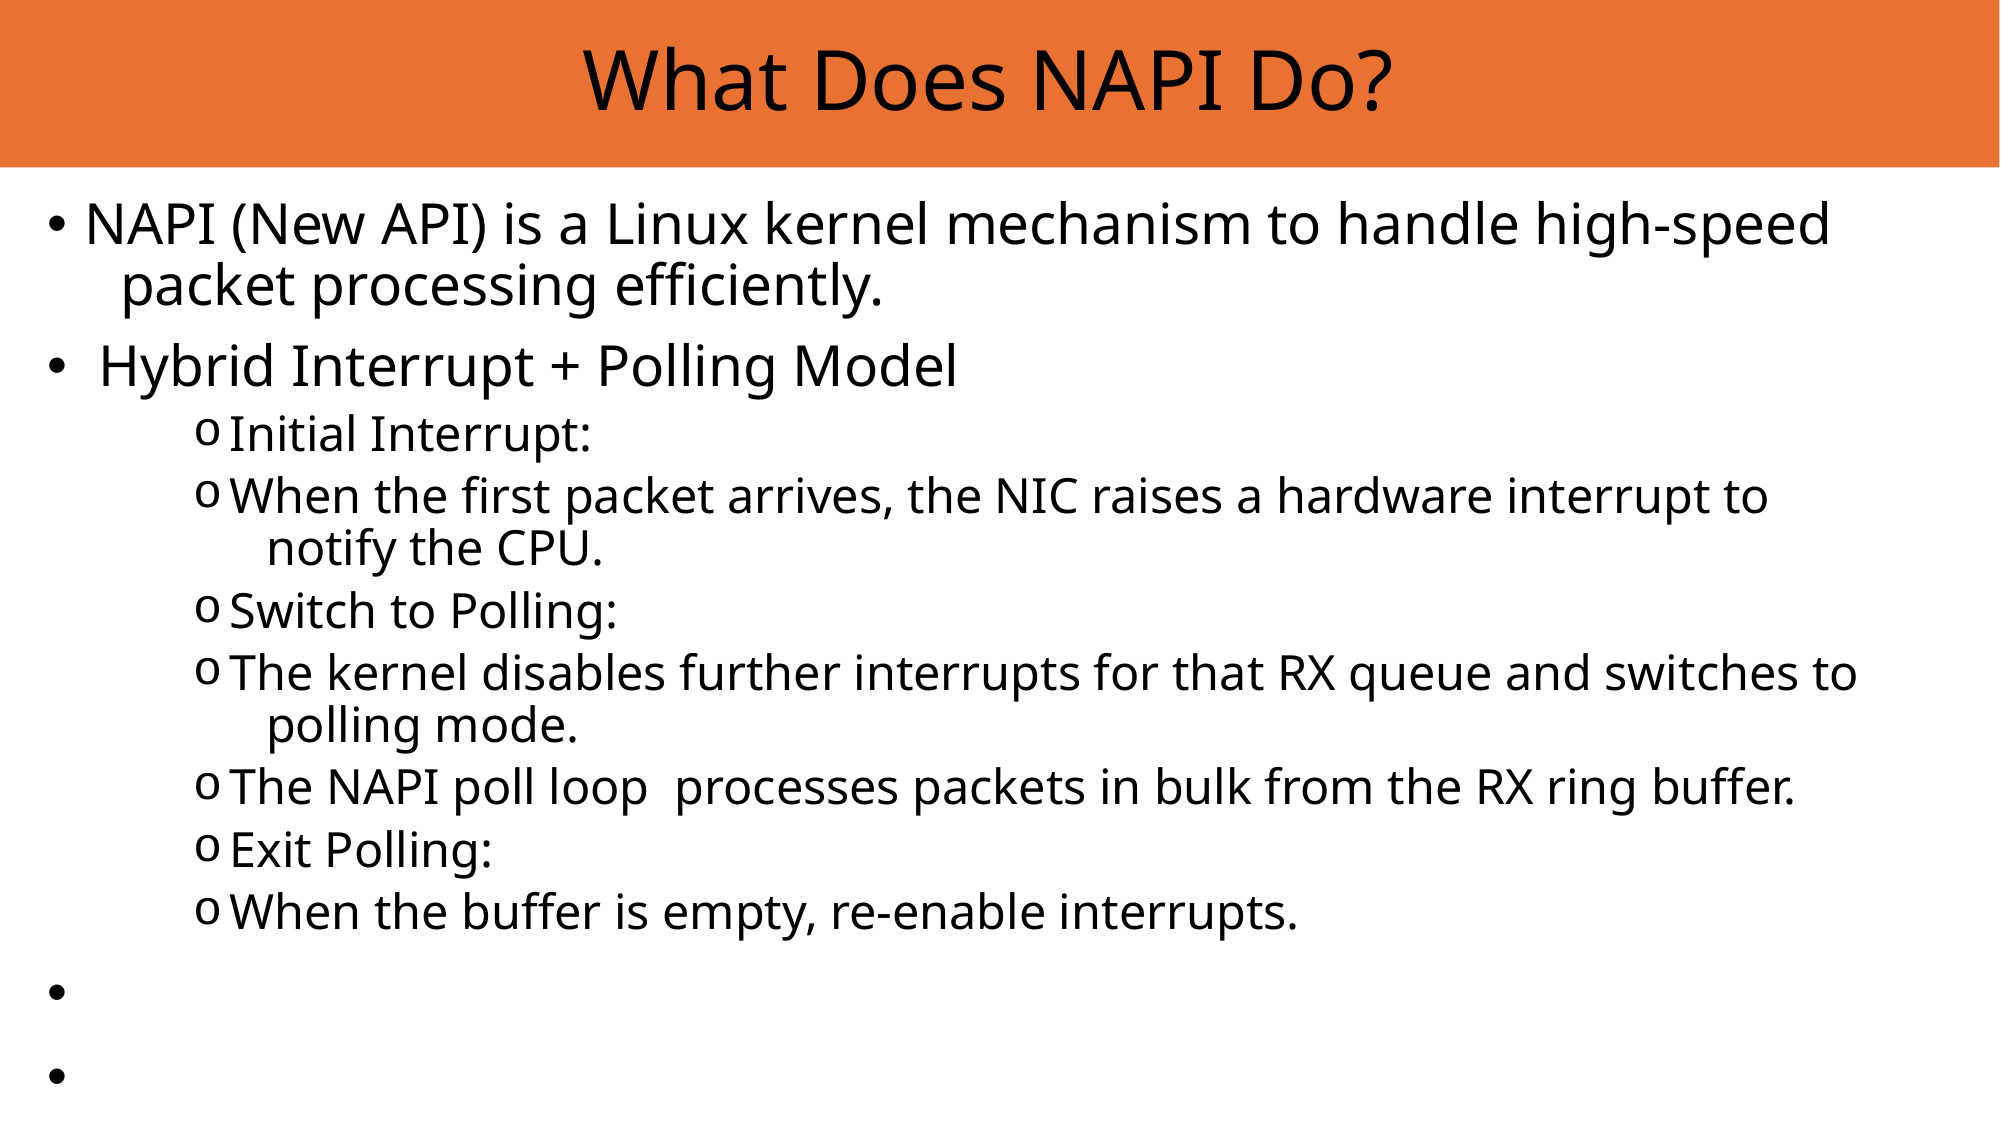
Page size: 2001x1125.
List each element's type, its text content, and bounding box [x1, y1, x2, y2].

list NAPI (New API) is a Linux kernel mechanism to handle high-speed packet processing efficiently. Hybrid Interrupt + Polling Model Initial Interrupt: When the first packet arrives, the NIC raises a hardware interrupt to notify the CPU. Switch to Polling: The kernel disables further interrupts for that RX queue and switches to polling mode. The NAPI poll loop processes packets in bulk from the RX ring buffer. Exit Polling: When the buffer is empty, re-enable interrupts. [32, 188, 1896, 955]
title What Does NAPI Do? [0, 0, 2000, 168]
